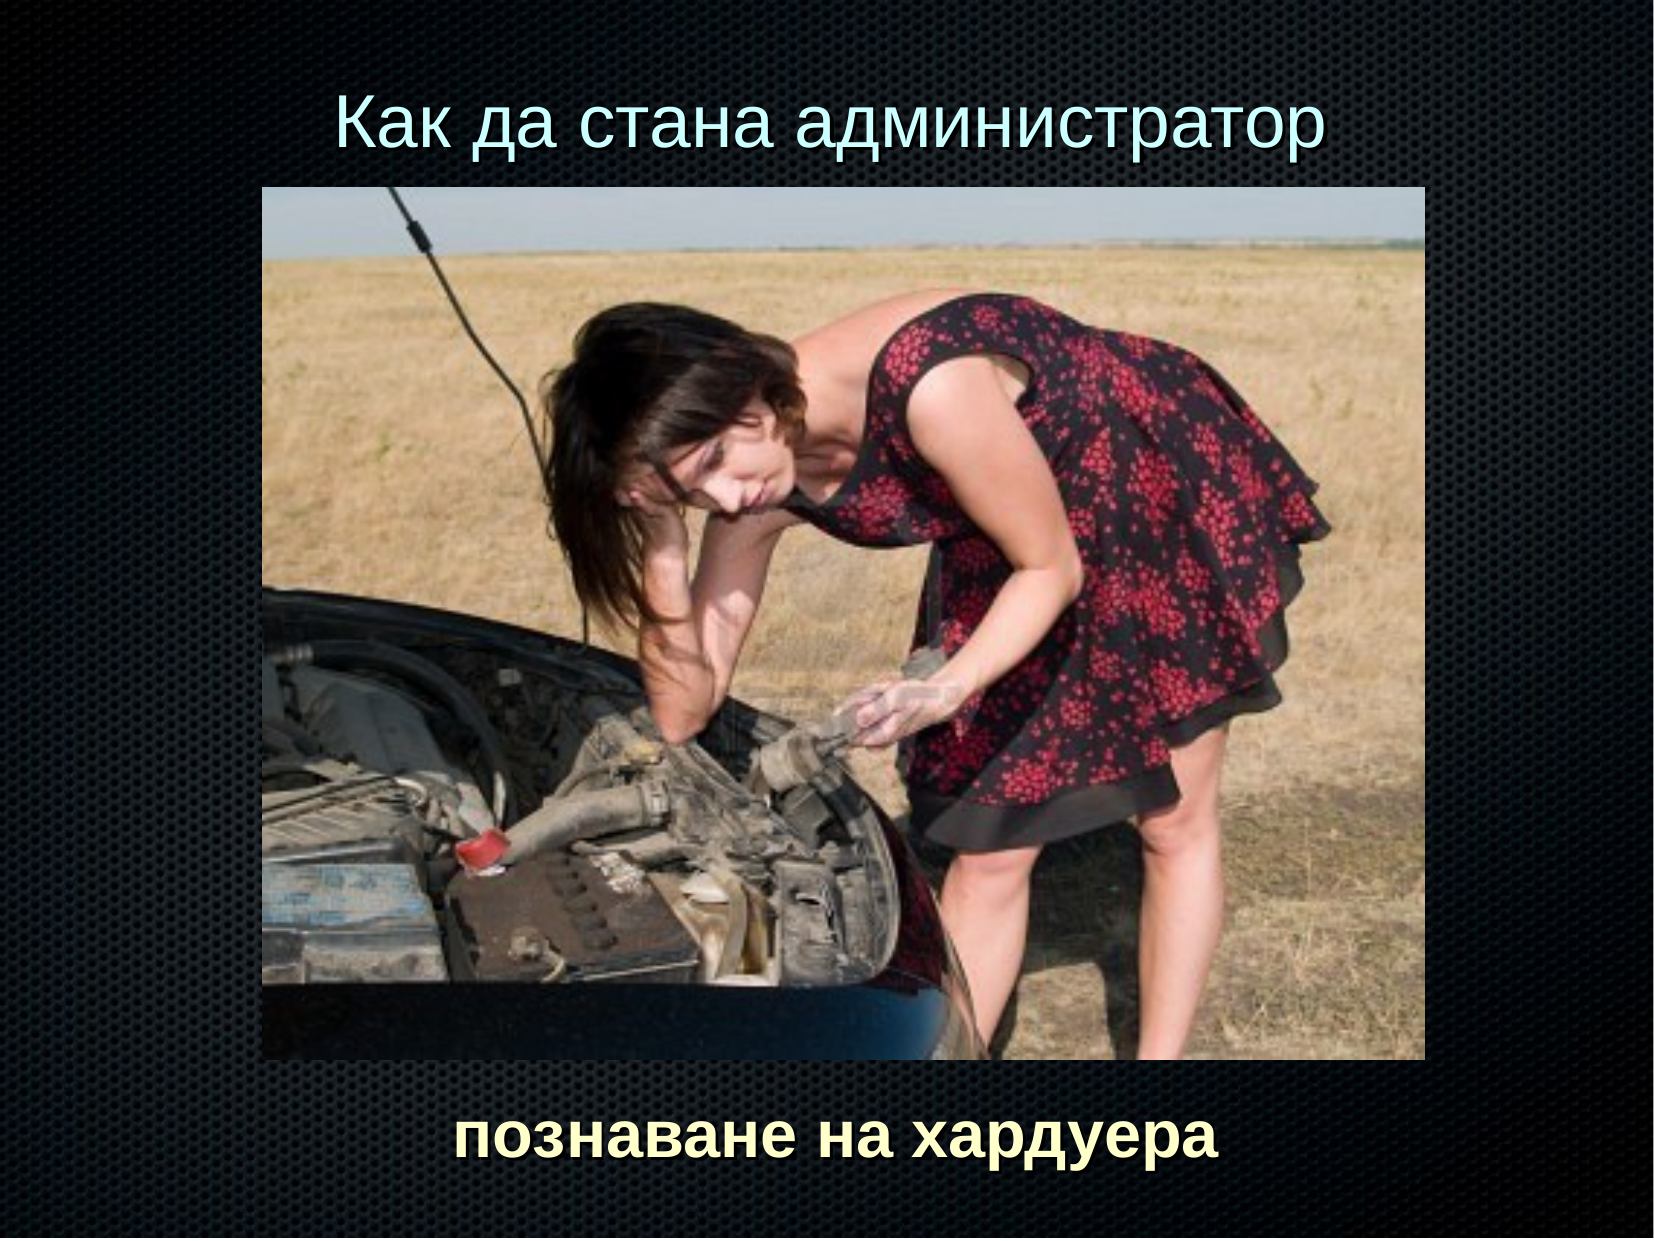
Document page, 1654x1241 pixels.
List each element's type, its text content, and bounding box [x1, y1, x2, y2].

picture [0, 0, 1654, 1238]
title Как да стана администратор [86, 25, 1576, 218]
list познаване на хардуера [82, 262, 1571, 1172]
